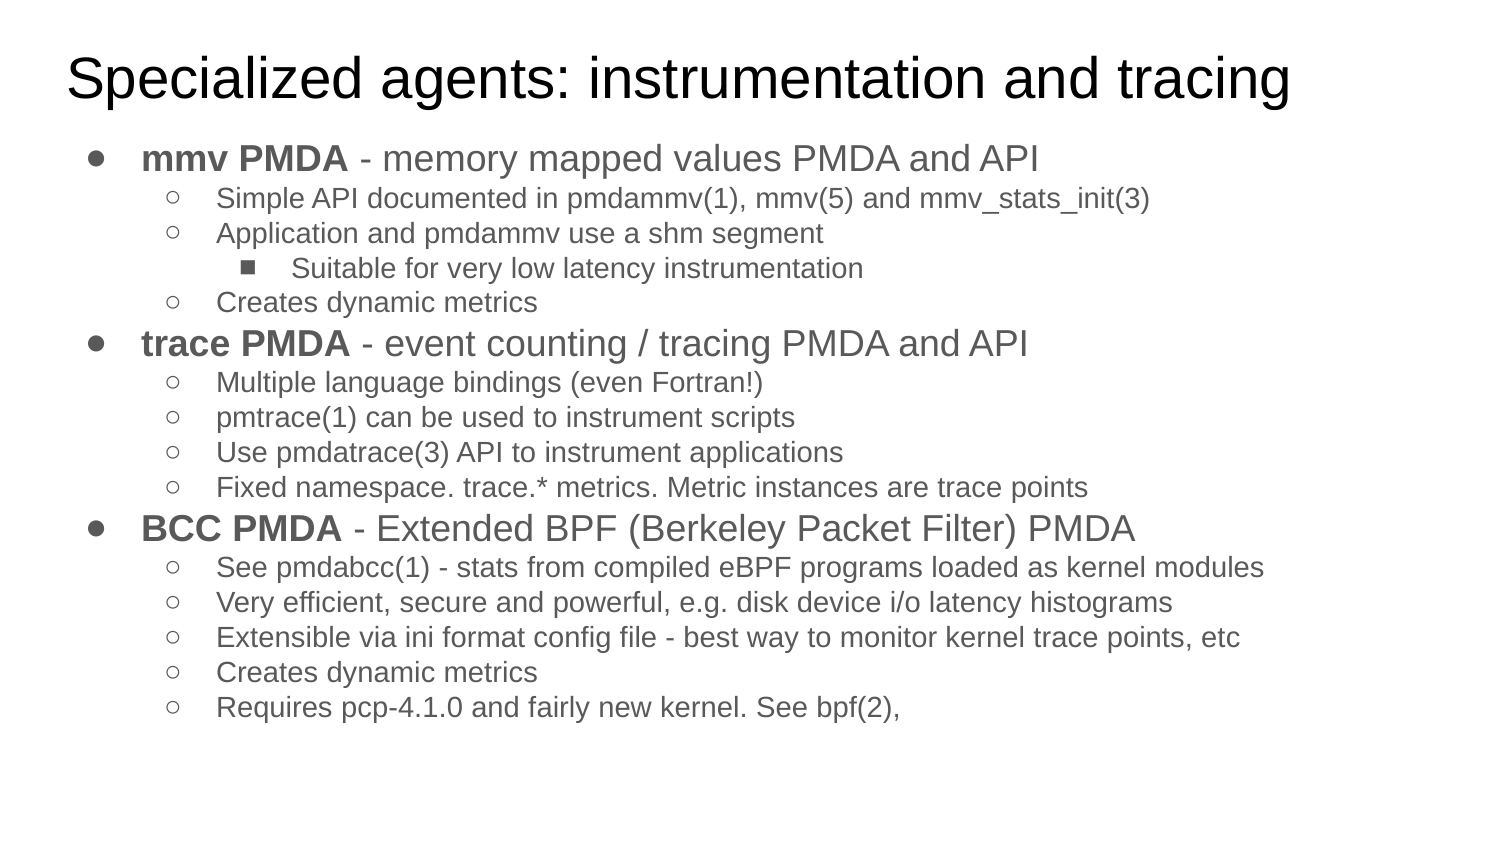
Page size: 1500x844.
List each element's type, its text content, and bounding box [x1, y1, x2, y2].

list mmv PMDA - memory mapped values PMDA and API Simple API documented in pmdammv(1), mmv(5) and mmv_stats_init(3) Application and pmdammv use a shm segment Suitable for very low latency instrumentation Creates dynamic metrics trace PMDA - event counting / tracing PMDA and API Multiple language bindings (even Fortran!) pmtrace(1) can be used to instrument scripts Use pmdatrace(3) API to instrument applications Fixed namespace. trace.* metrics. Metric instances are trace points BCC PMDA - Extended BPF (Berkeley Packet Filter) PMDA See pmdabcc(1) - stats from compiled eBPF programs loaded as kernel modules Very efficient, secure and powerful, e.g. disk device i/o latency histograms Extensible via ini format config file - best way to monitor kernel trace points, etc Creates dynamic metrics Requires pcp-4.1.0 and fairly new kernel. See bpf(2), [51, 118, 1449, 830]
title Specialized agents: instrumentation and tracing [51, 24, 1449, 118]
